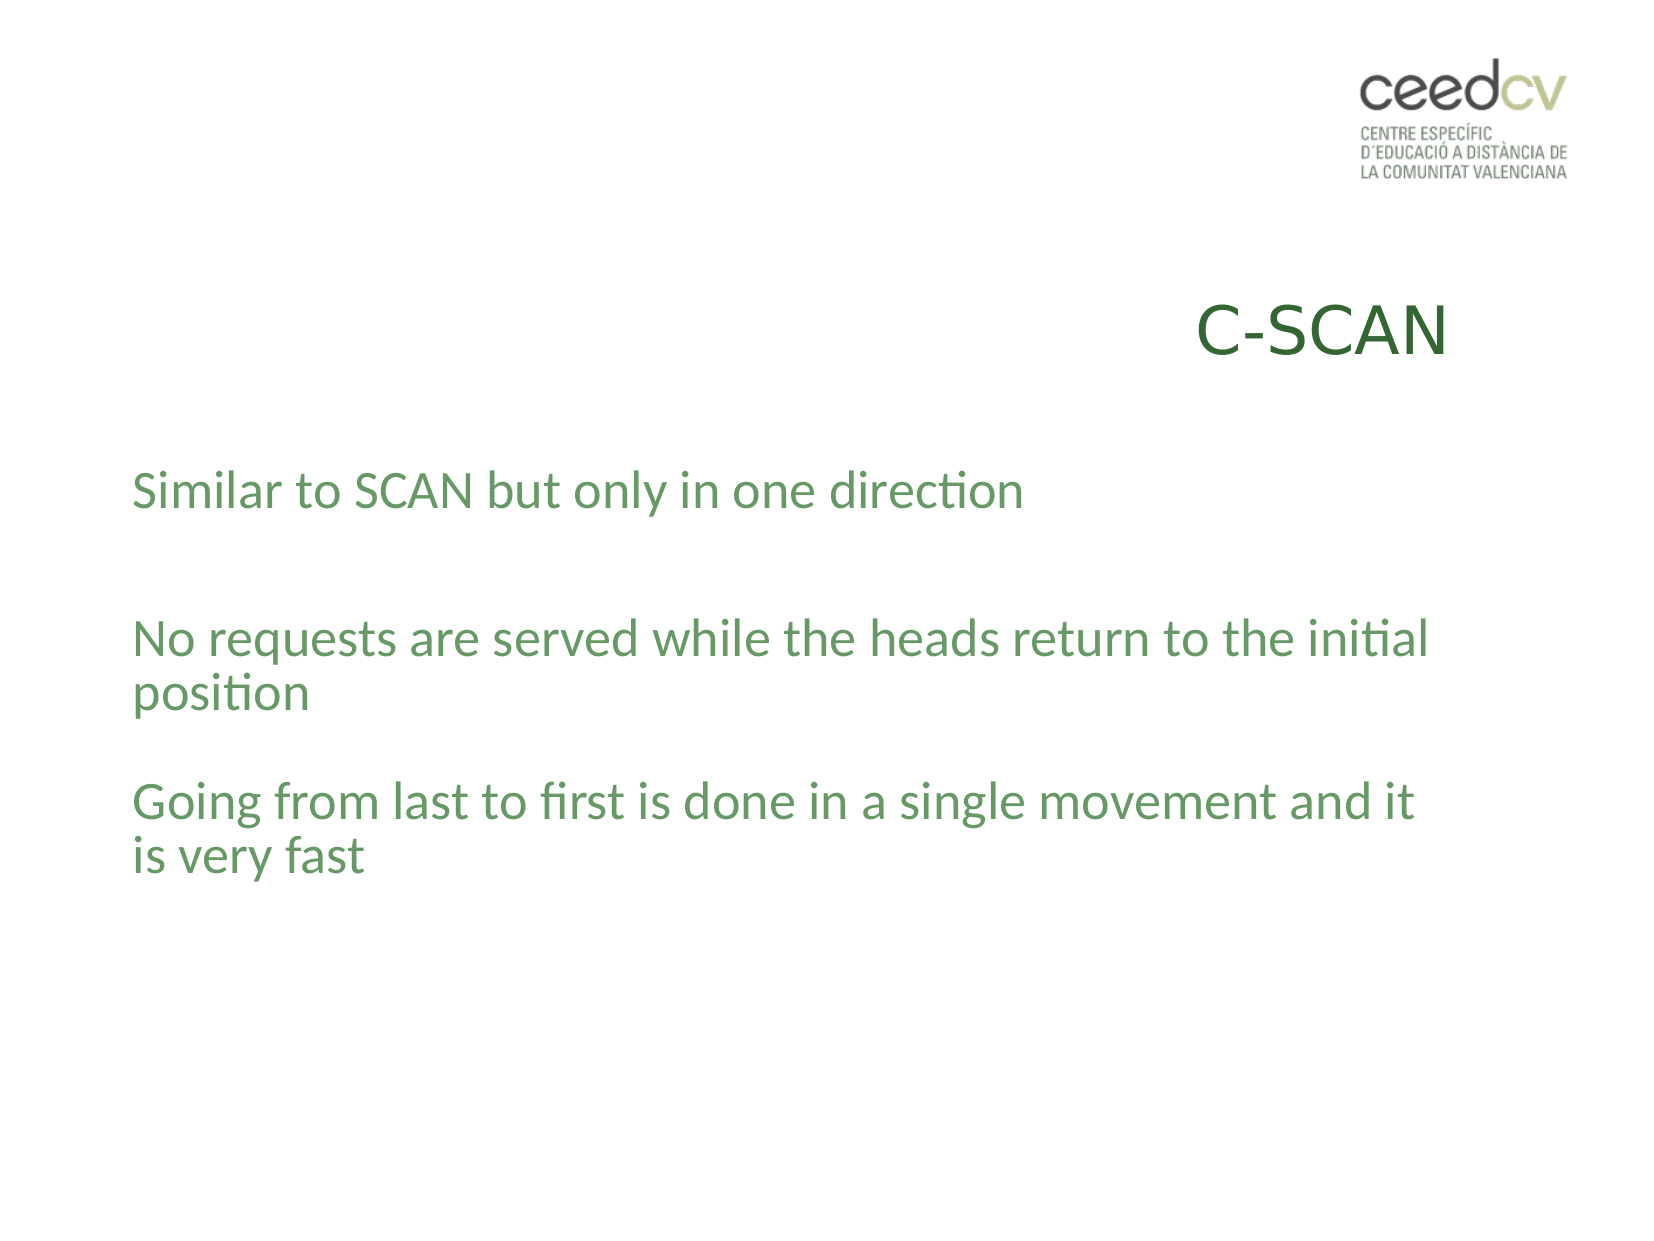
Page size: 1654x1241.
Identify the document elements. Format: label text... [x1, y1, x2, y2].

text_box No requests are served while the heads return to the initial position Going from last to first is done in a single movement and it is very fast [118, 608, 1453, 954]
text_box C-SCAN [1181, 285, 1501, 390]
text_box Similar to SCAN but only in one direction [118, 460, 1453, 603]
picture [1342, 48, 1585, 189]
